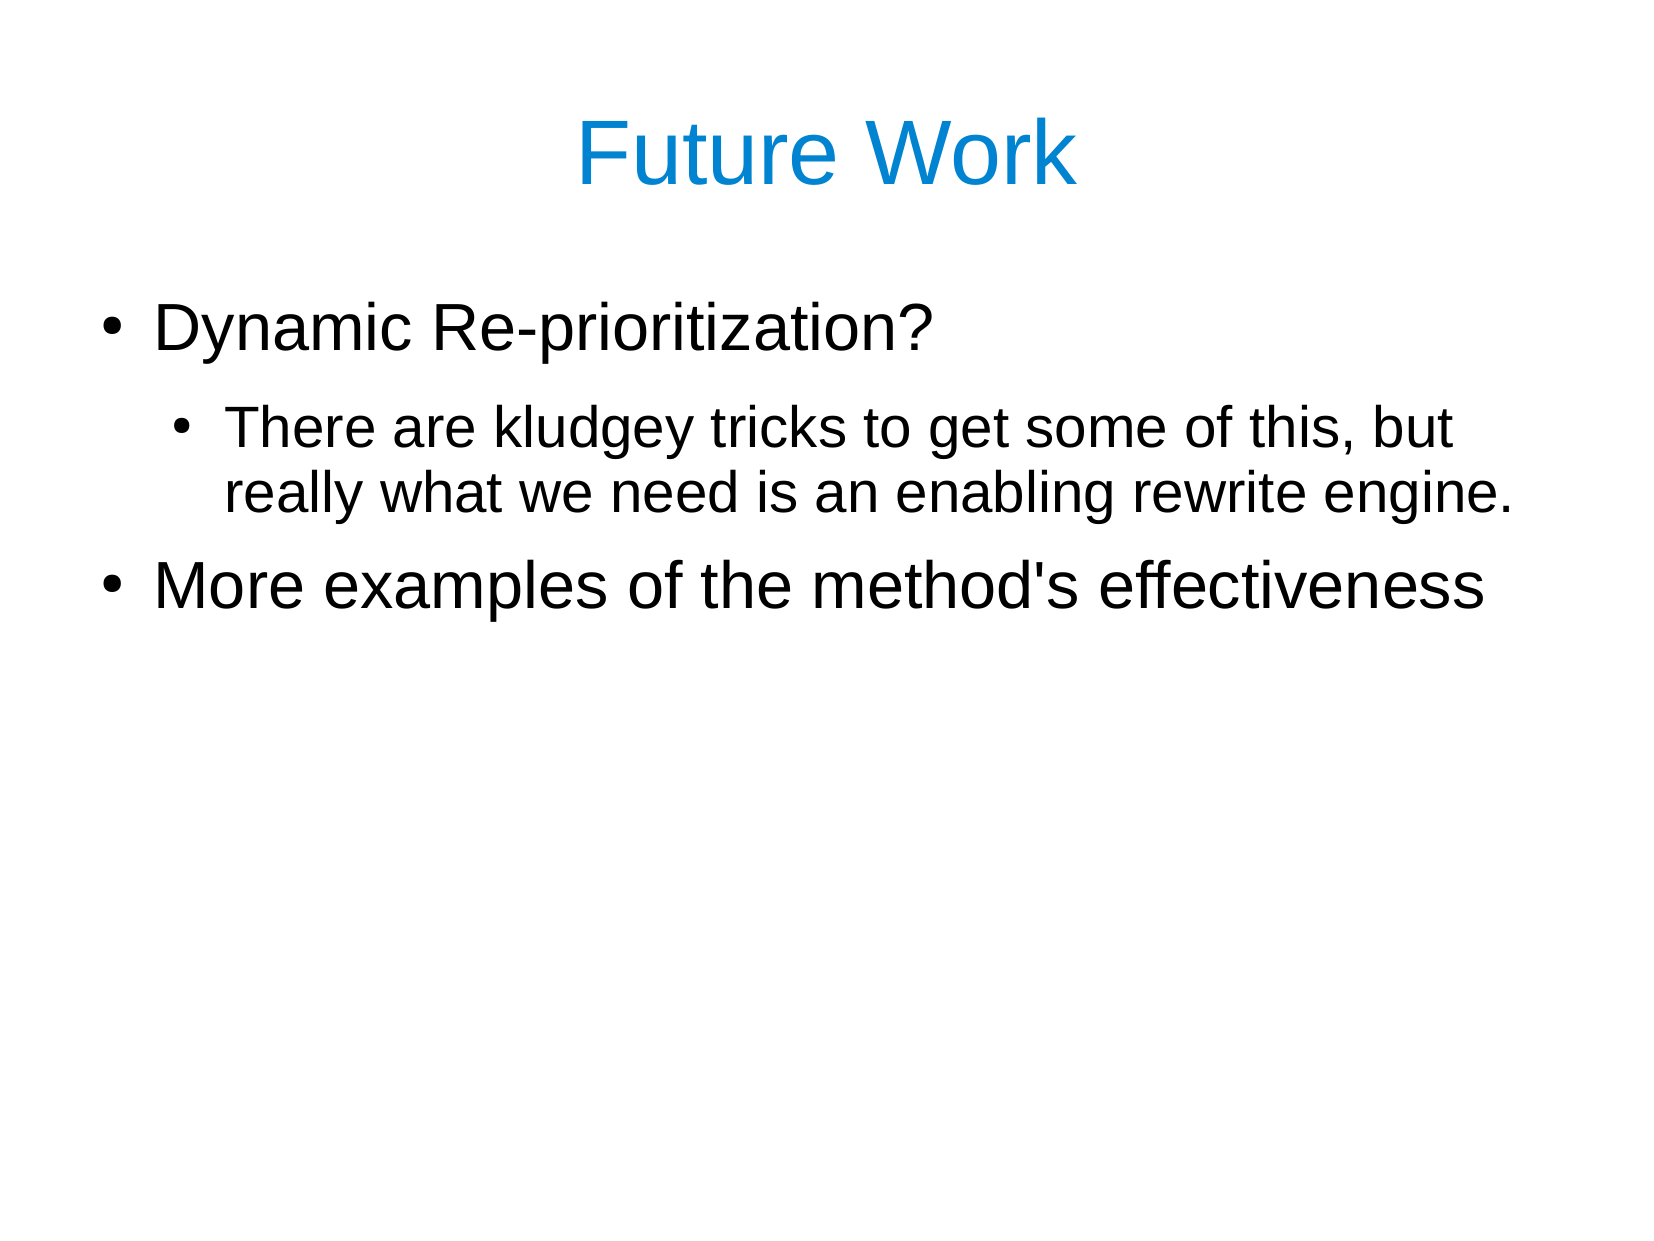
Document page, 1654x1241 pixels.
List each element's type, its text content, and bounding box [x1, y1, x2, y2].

list Dynamic Re-prioritization? There are kludgey tricks to get some of this, but really what we need is an enabling rewrite engine. More examples of the method's effectiveness [82, 290, 1571, 1109]
title Future Work [82, 56, 1571, 250]
